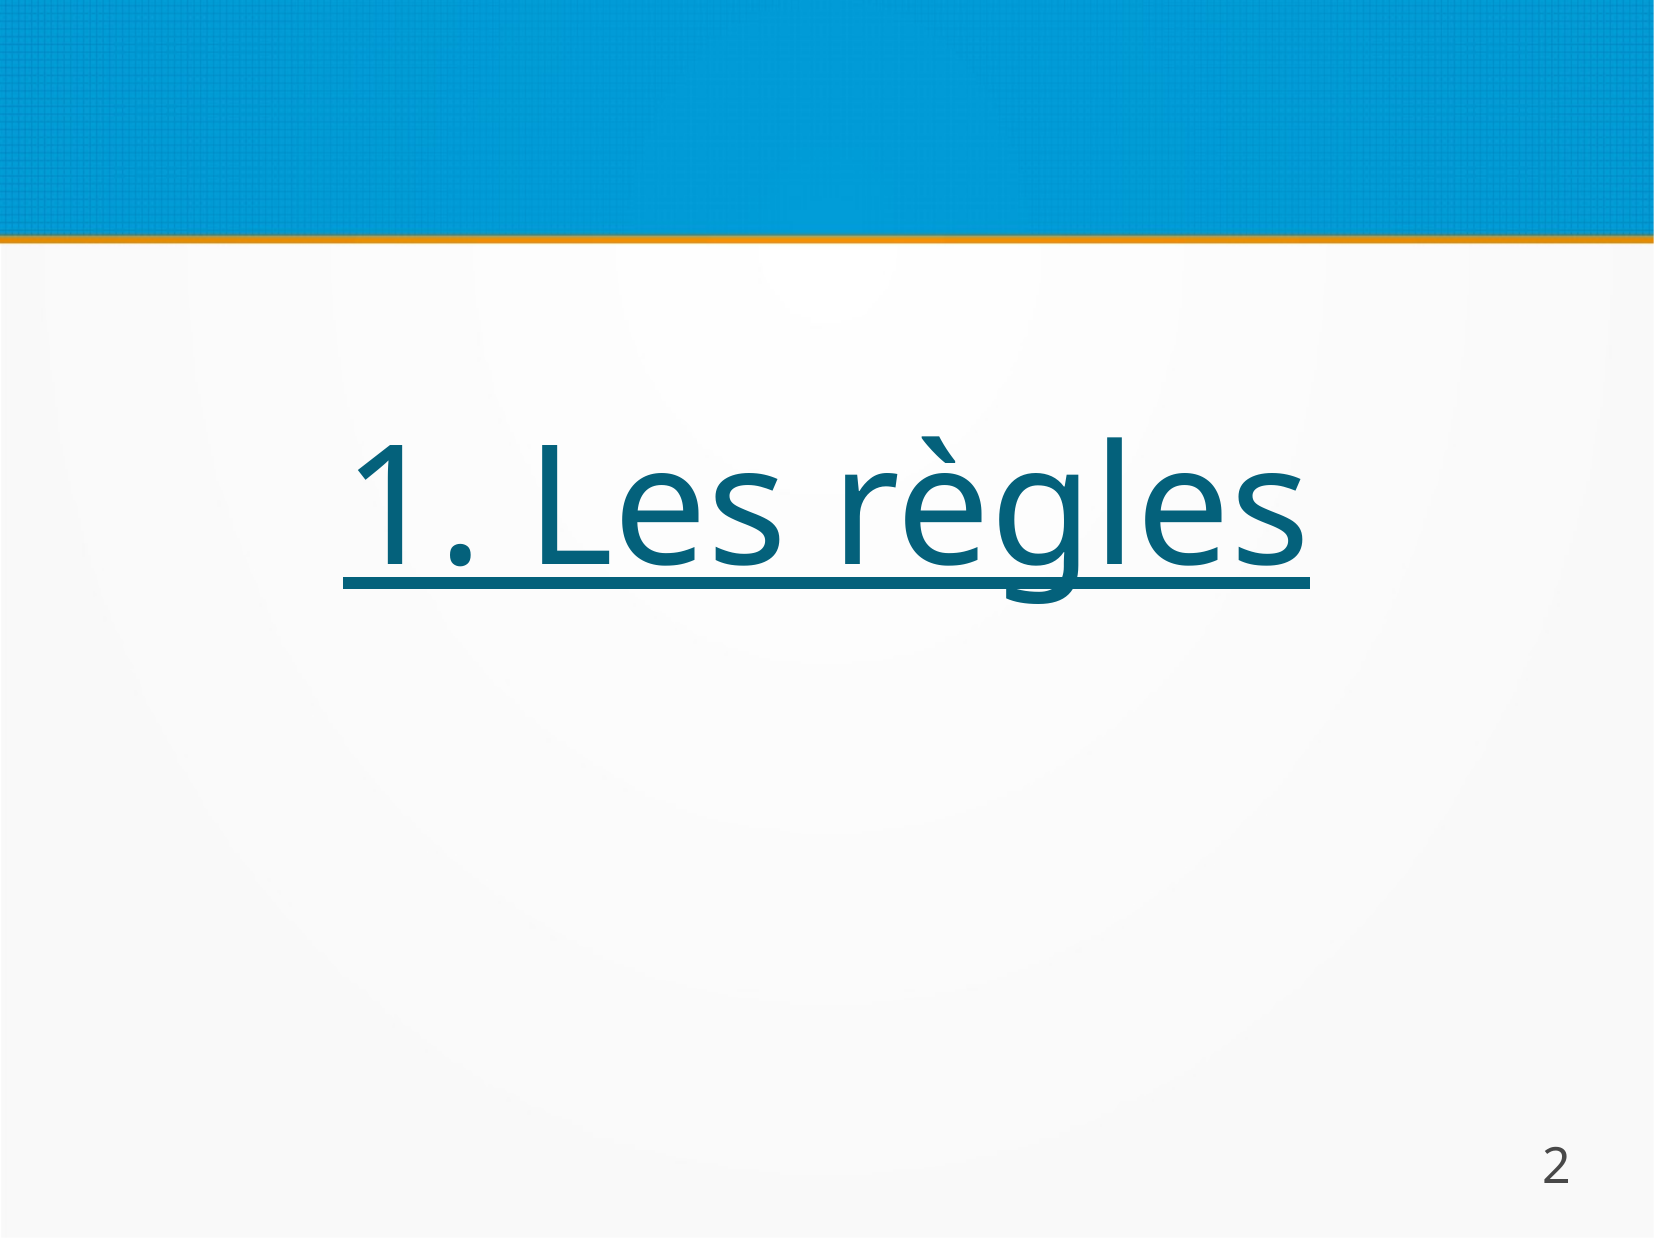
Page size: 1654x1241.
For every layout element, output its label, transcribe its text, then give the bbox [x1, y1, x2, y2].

subtitle 1. Les règles [82, 19, 1571, 980]
picture [0, 233, 1654, 1241]
